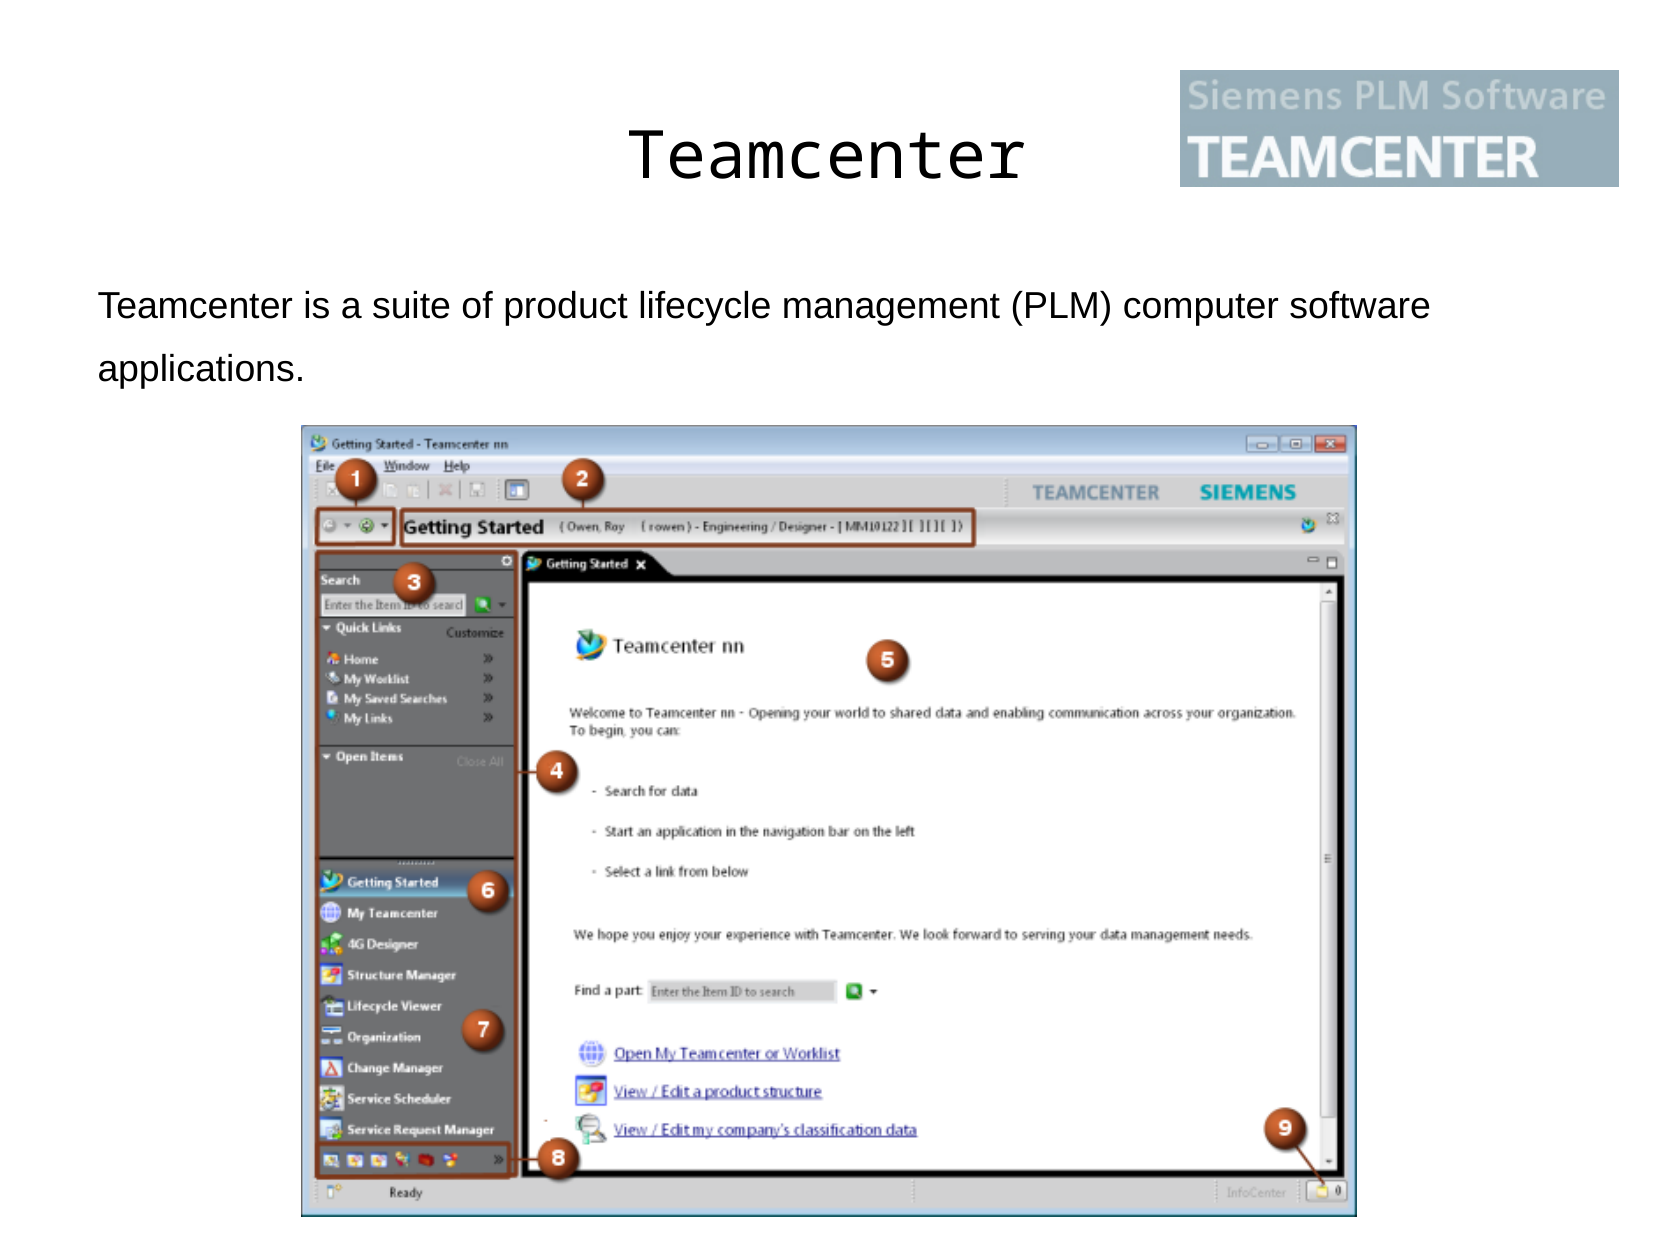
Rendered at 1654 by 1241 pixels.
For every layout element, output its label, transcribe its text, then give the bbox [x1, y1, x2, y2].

text_box Teamcenter is a suite of product lifecycle management (PLM) computer software applications. [82, 256, 1560, 398]
title Teamcenter [82, 49, 1571, 257]
picture [301, 425, 1357, 1217]
picture [1180, 70, 1619, 187]
